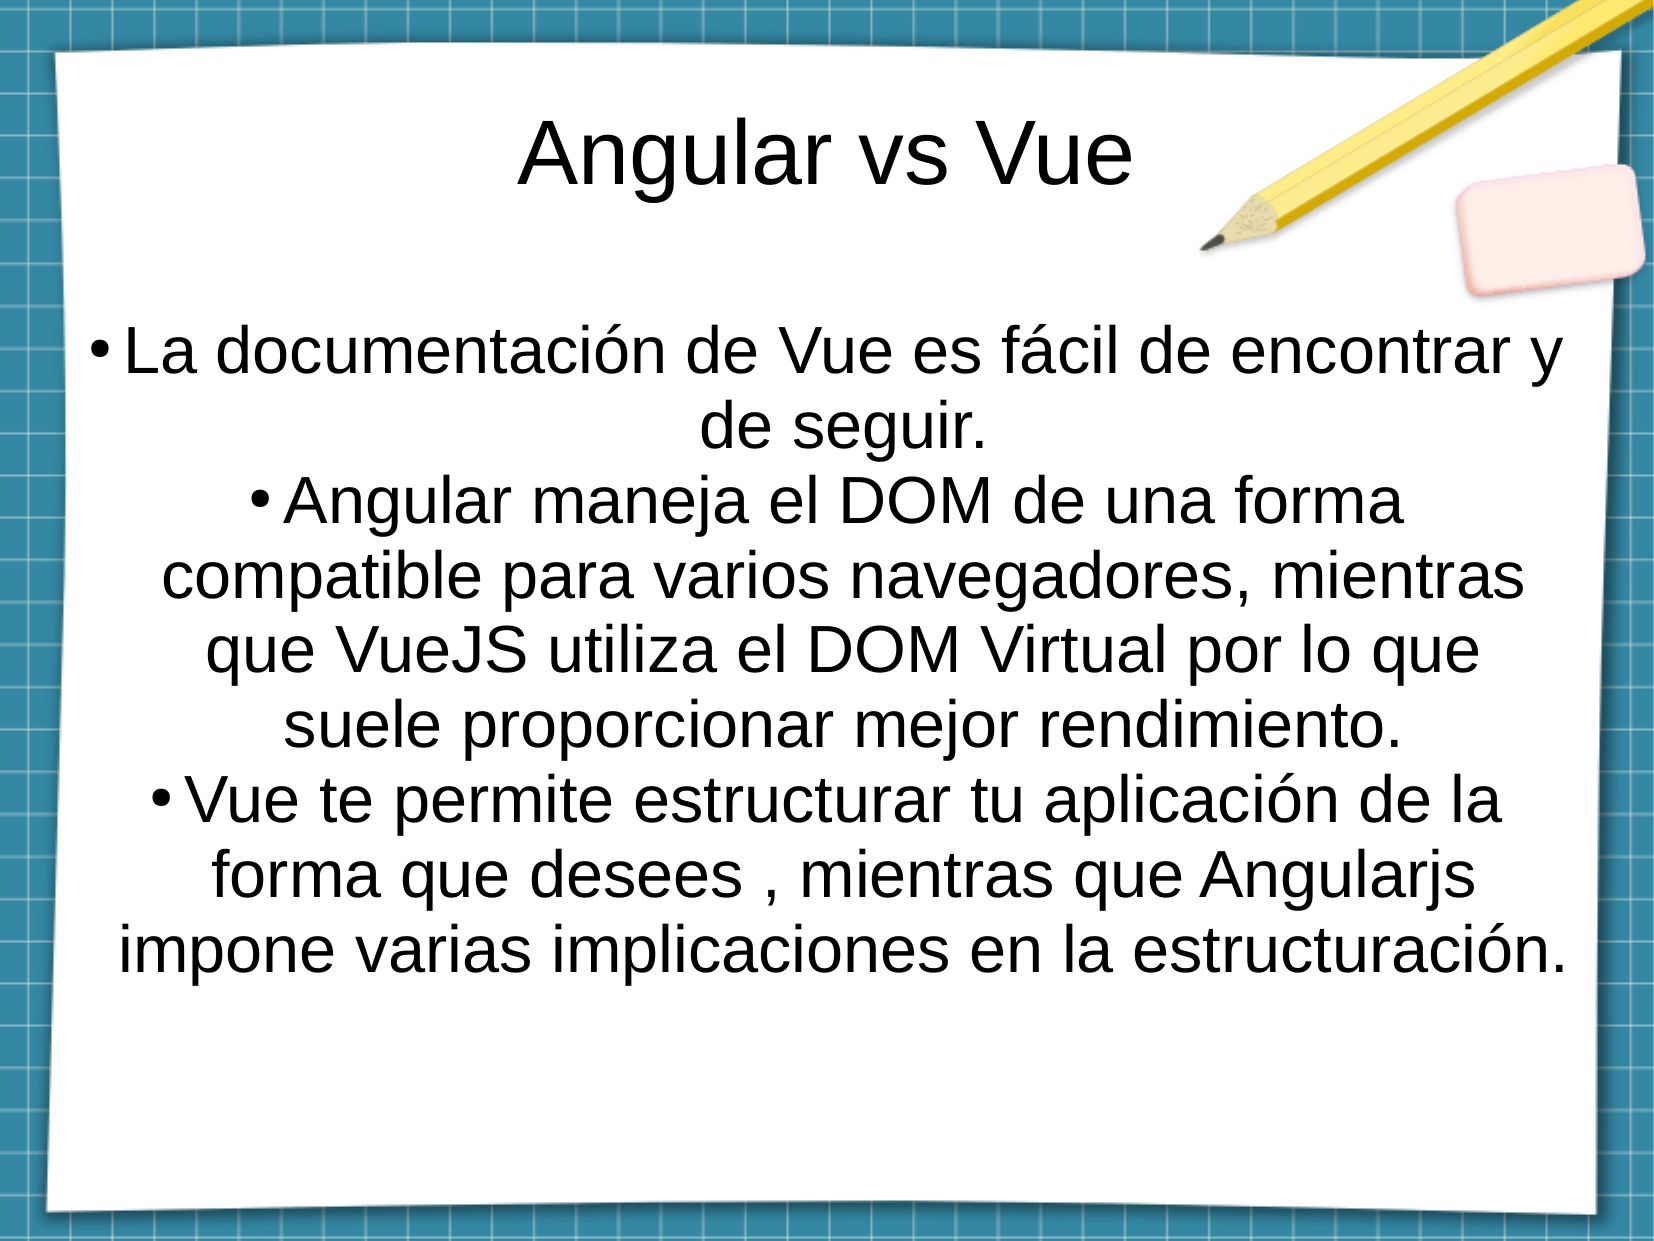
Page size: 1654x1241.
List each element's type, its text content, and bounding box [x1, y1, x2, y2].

title Angular vs Vue [82, 49, 1571, 257]
picture [0, 0, 1654, 1241]
subtitle La documentación de Vue es fácil de encontrar y de seguir. Angular maneja el DOM de una forma compatible para varios navegadores, mientras que VueJS utiliza el DOM Virtual por lo que suele proporcionar mejor rendimiento. Vue te permite estructurar tu aplicación de la forma que desees , mientras que Angularjs impone varias implicaciones en la estructuración. [82, 290, 1571, 1010]
